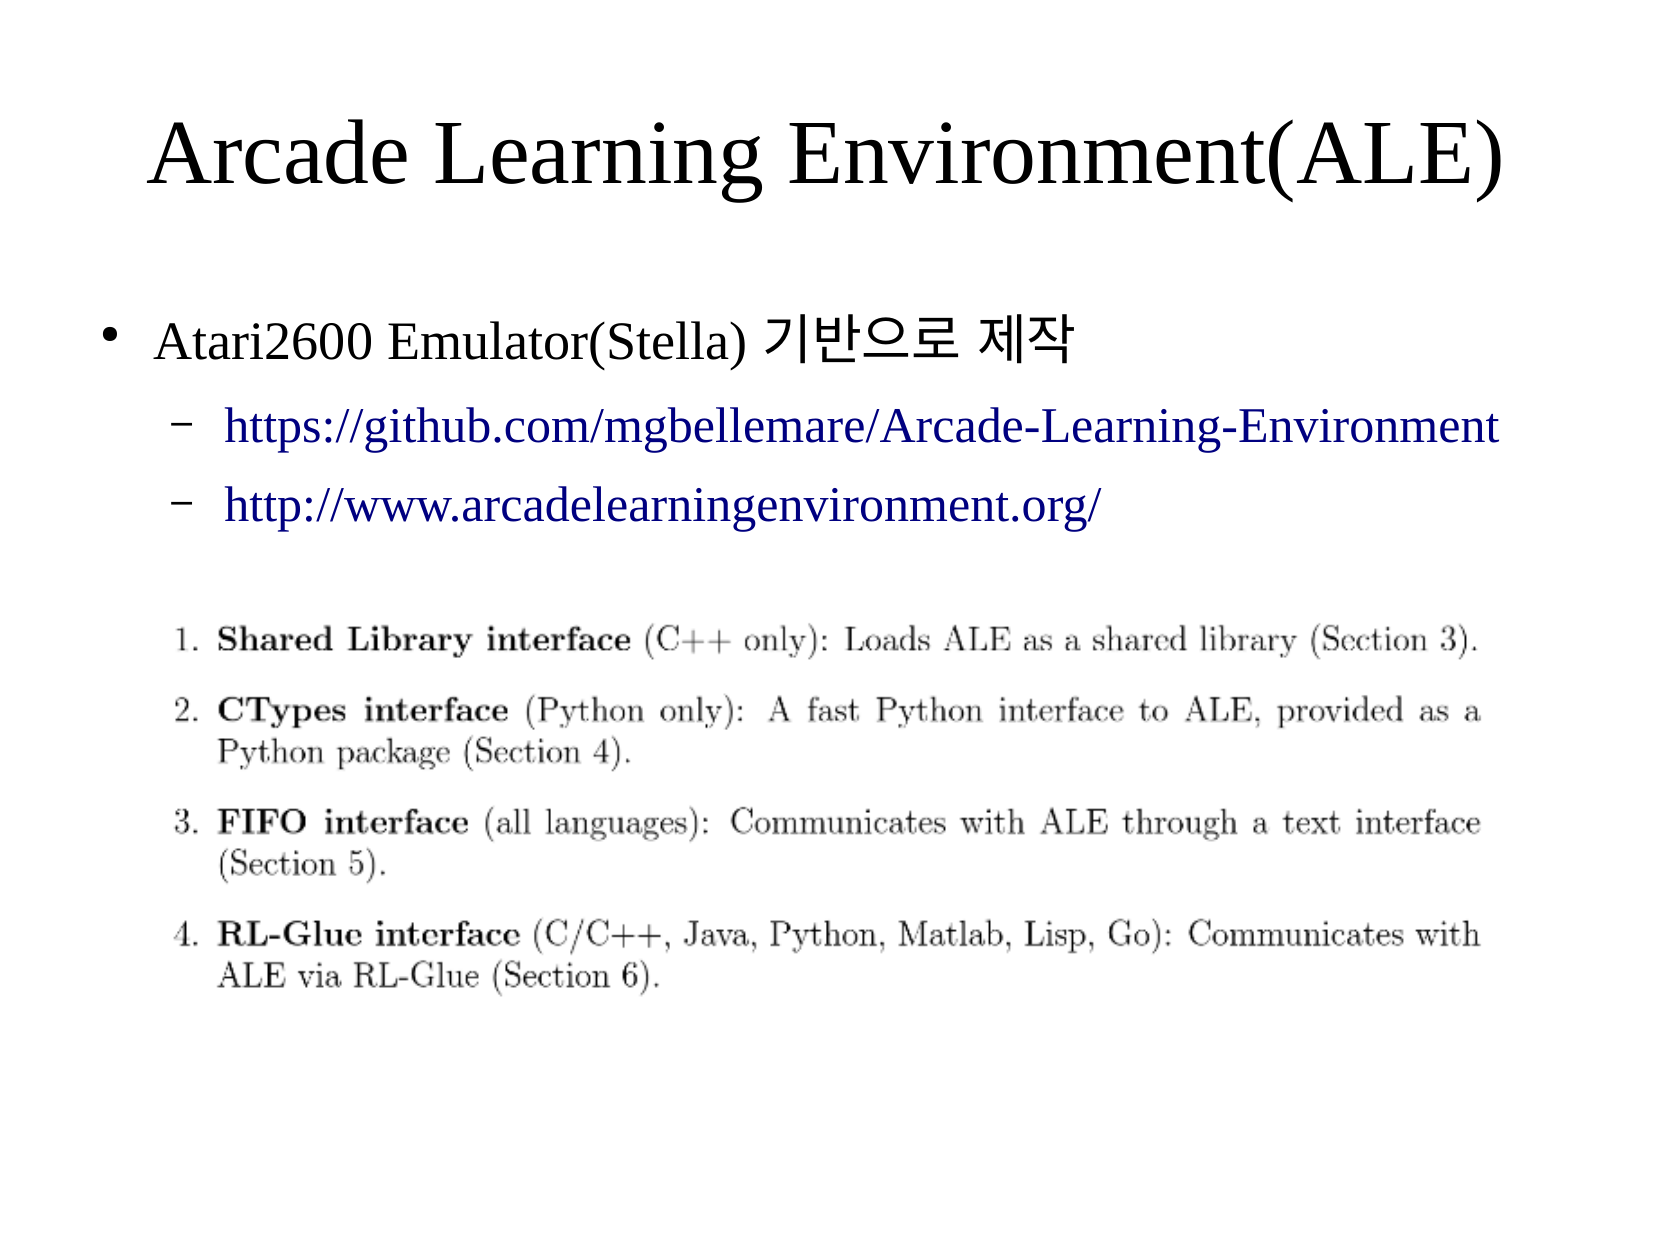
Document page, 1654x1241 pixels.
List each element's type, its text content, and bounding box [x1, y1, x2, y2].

title Arcade Learning Environment(ALE) [82, 49, 1571, 257]
picture [158, 602, 1501, 1004]
list Atari2600 Emulator(Stella) 기반으로 제작 https://github.com/mgbellemare/Arcade-Learning-Environment http://www.arcadelearningenvironment.org/ [82, 296, 1571, 1016]
